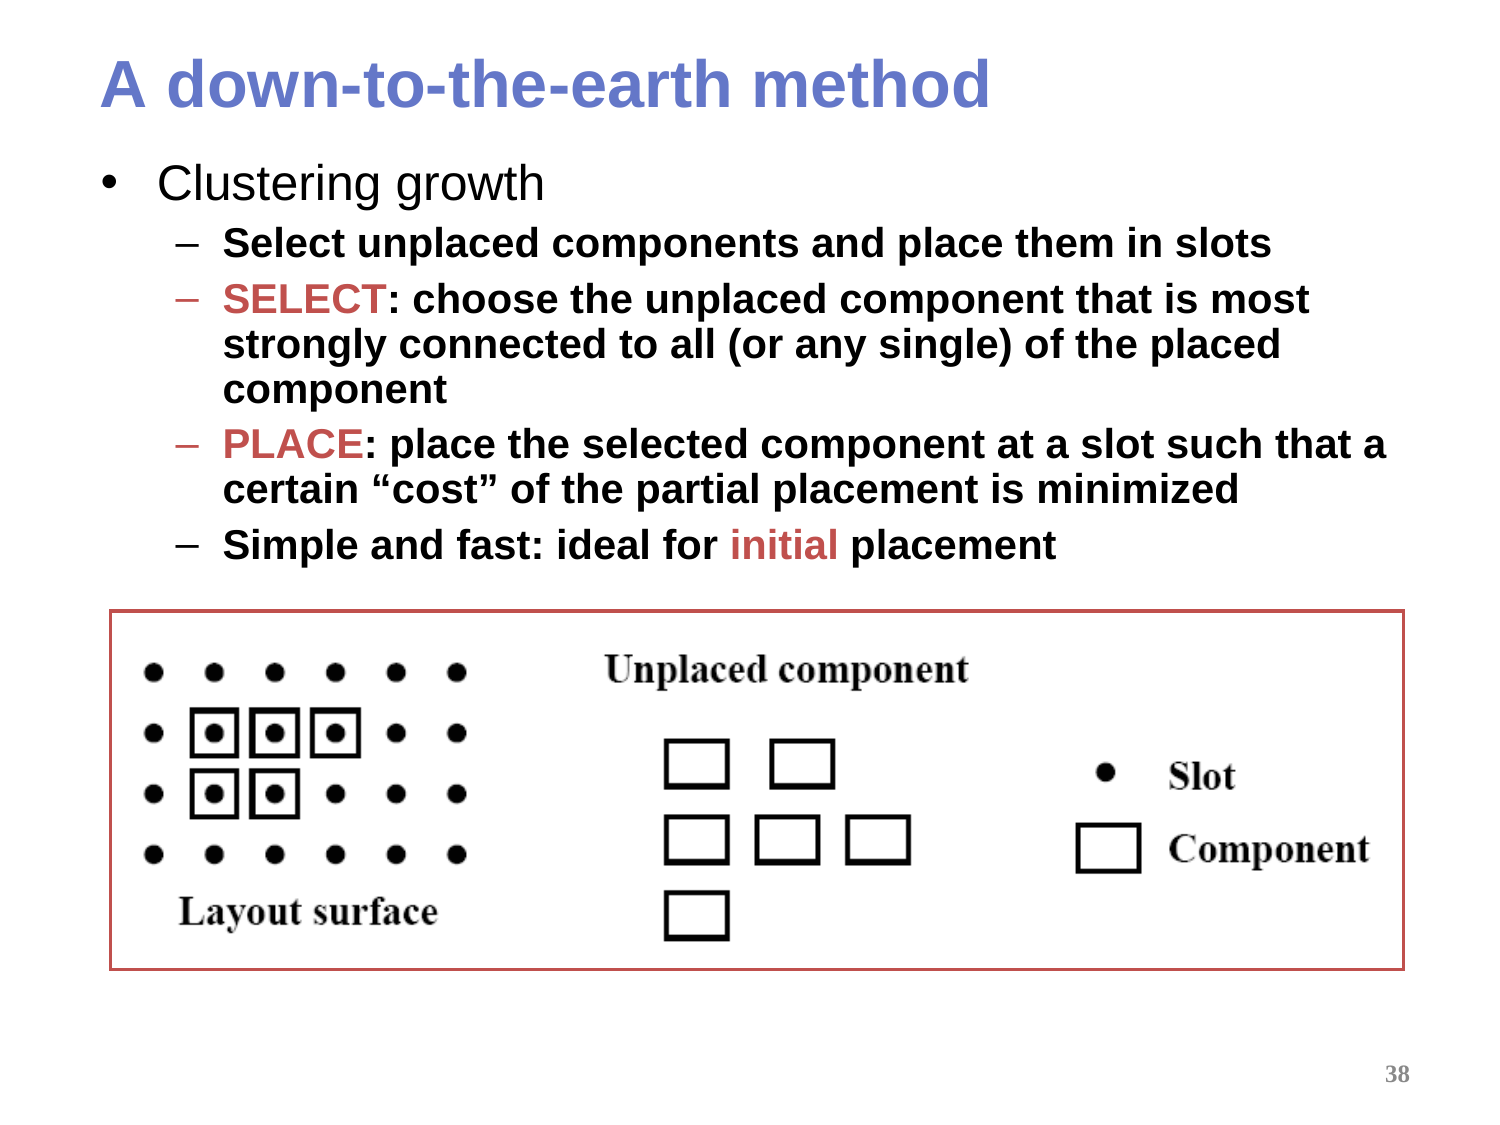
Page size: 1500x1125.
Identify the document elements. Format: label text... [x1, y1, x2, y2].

text_box Clustering growth Select unplaced components and place them in slots SELECT: choose the unplaced component that is most strongly connected to all (or any single) of the placed component PLACE: place the selected component at a slot such that a certain “cost” of the partial placement is minimized Simple and fast: ideal for initial placement [85, 149, 1438, 575]
text_box <number> [1074, 1042, 1426, 1103]
text_box A down-to-the-earth method [85, 37, 1438, 126]
picture [111, 612, 1402, 968]
